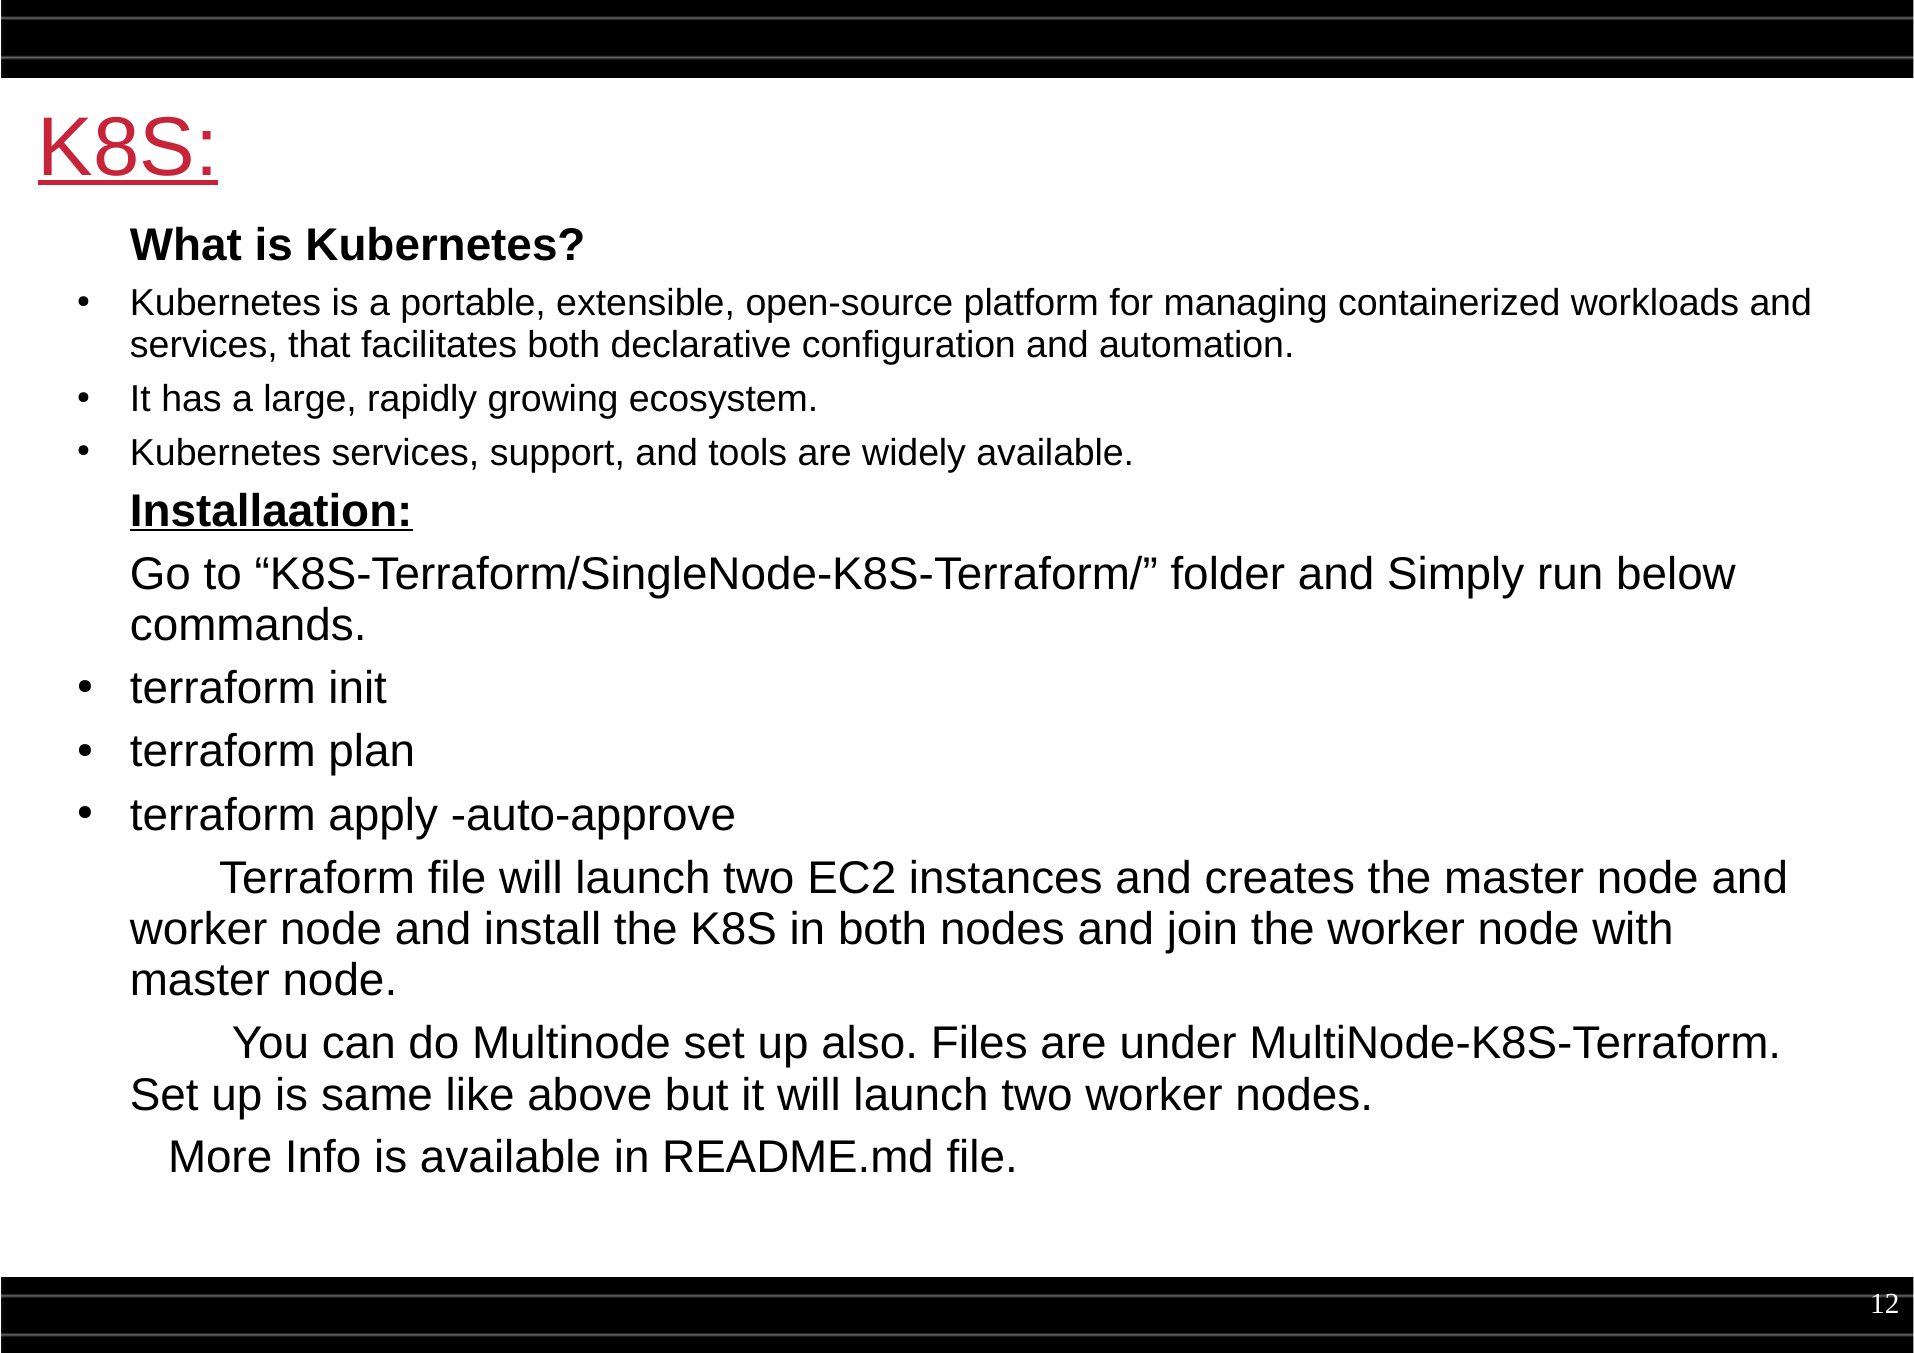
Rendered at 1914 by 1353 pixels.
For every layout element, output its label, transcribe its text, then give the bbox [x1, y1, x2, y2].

picture [1, 1277, 1914, 1353]
picture [1, 0, 1914, 78]
title K8S: [37, 81, 650, 213]
list What is Kubernetes? Kubernetes is a portable, extensible, open-source platform for managing containerized workloads and services, that facilitates both declarative configuration and automation. It has a large, rapidly growing ecosystem. Kubernetes services, support, and tools are widely available. Installaation: Go to “K8S-Terraform/SingleNode-K8S-Terraform/” folder and Simply run below commands. terraform init terraform plan terraform apply -auto-approve Terraform file will launch two EC2 instances and creates the master node and worker node and install the K8S in both nodes and join the worker node with master node. You can do Multinode set up also. Files are under MultiNode-K8S-Terraform. Set up is same like above but it will launch two worker nodes. More Info is available in README.md file. [59, 218, 1818, 1235]
